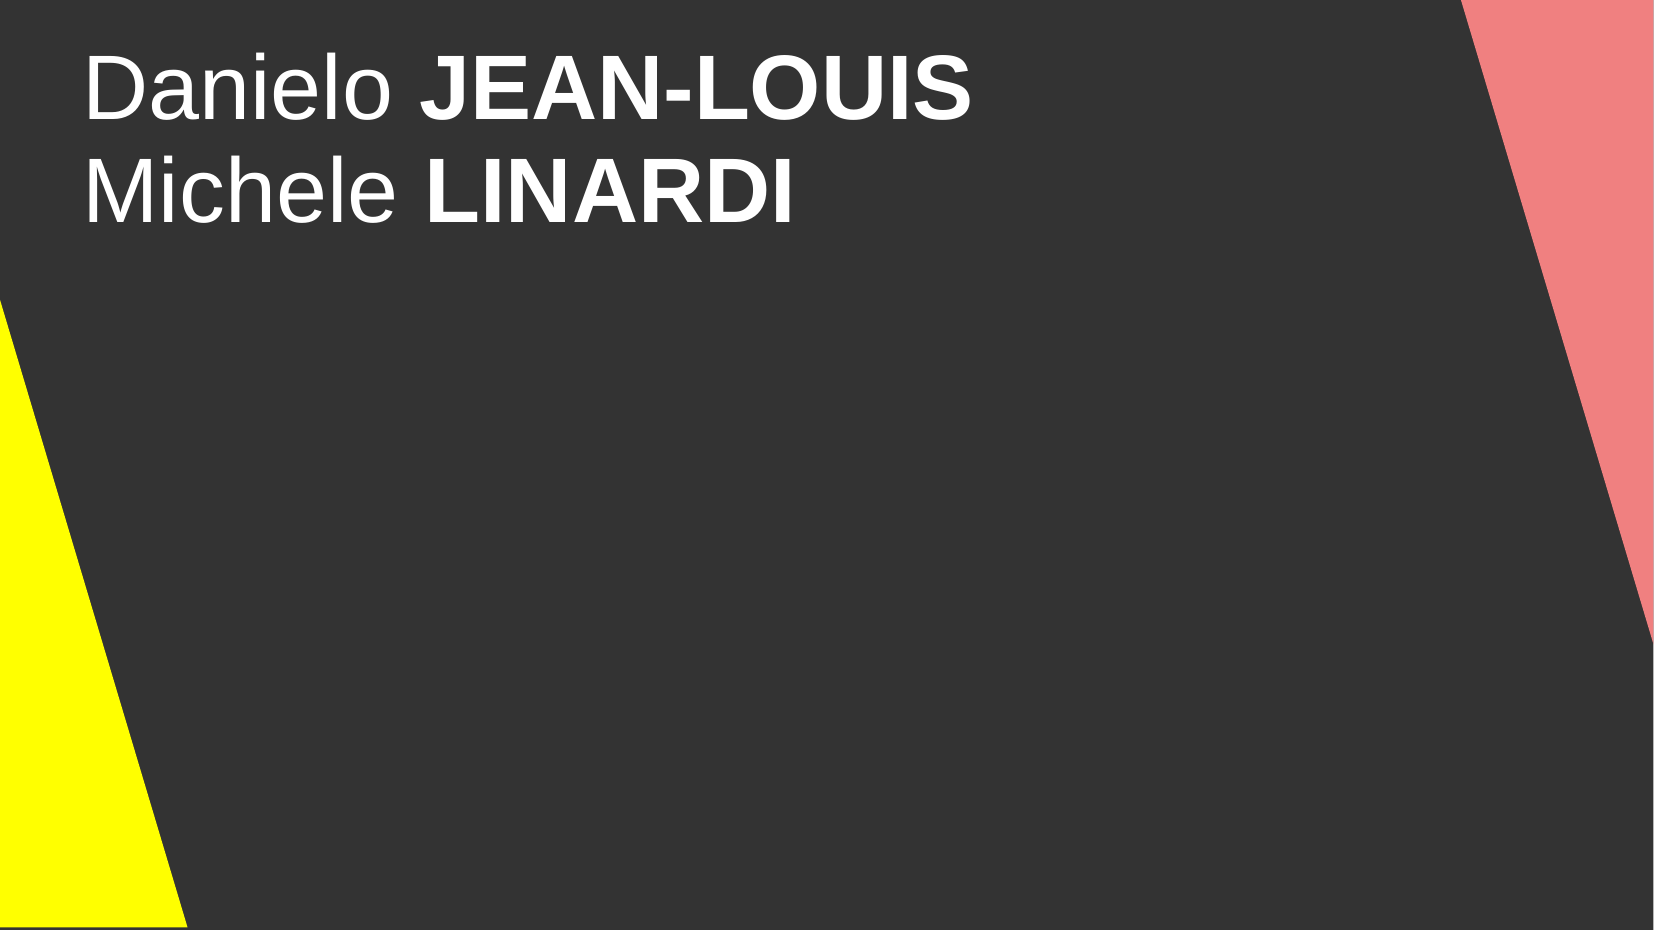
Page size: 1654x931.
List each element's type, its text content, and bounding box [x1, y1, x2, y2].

subtitle Danielo JEAN-LOUIS Michele LINARDI [82, 36, 1571, 758]
text_box [0, 299, 188, 928]
text_box [1460, 0, 1654, 647]
